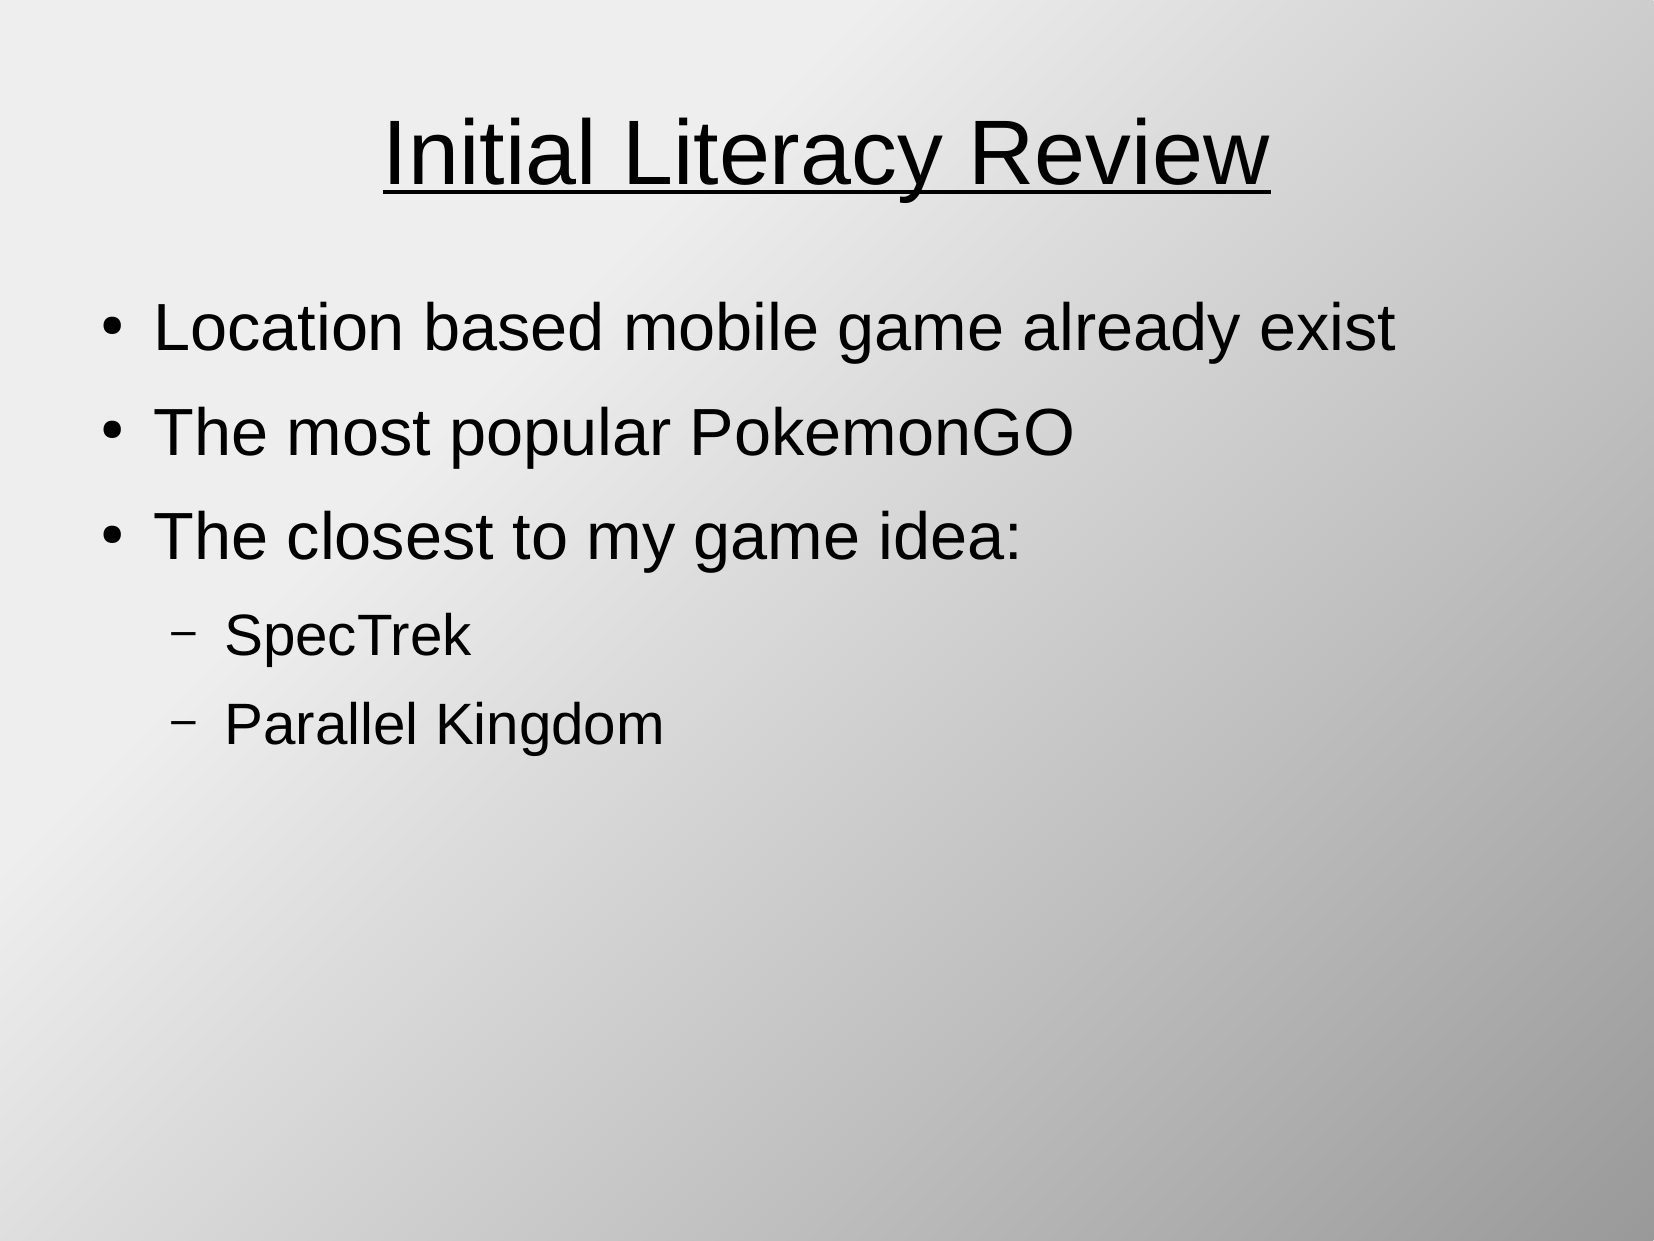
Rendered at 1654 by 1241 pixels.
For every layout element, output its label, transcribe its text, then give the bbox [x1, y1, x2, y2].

list Location based mobile game already exist The most popular PokemonGO The closest to my game idea: SpecTrek Parallel Kingdom [82, 290, 1571, 1109]
title Initial Literacy Review [82, 49, 1571, 257]
